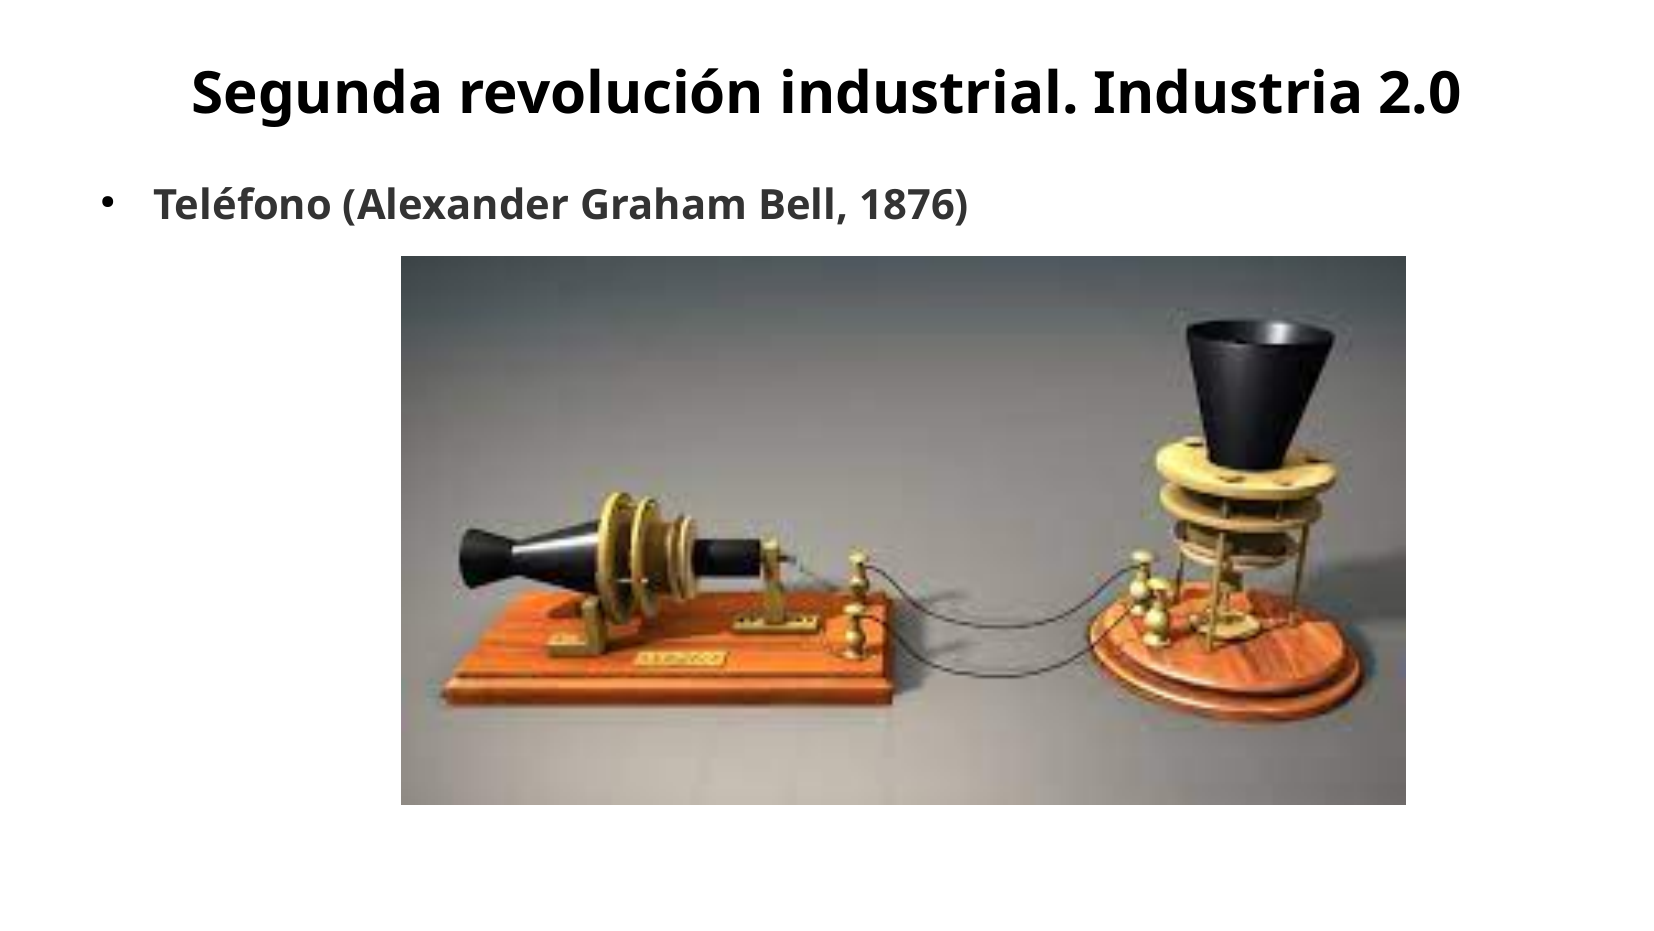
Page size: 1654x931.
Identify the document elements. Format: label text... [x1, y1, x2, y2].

list Teléfono (Alexander Graham Bell, 1876) [82, 174, 1571, 869]
picture [401, 256, 1406, 805]
title Segunda revolución industrial. Industria 2.0 [82, 13, 1571, 169]
